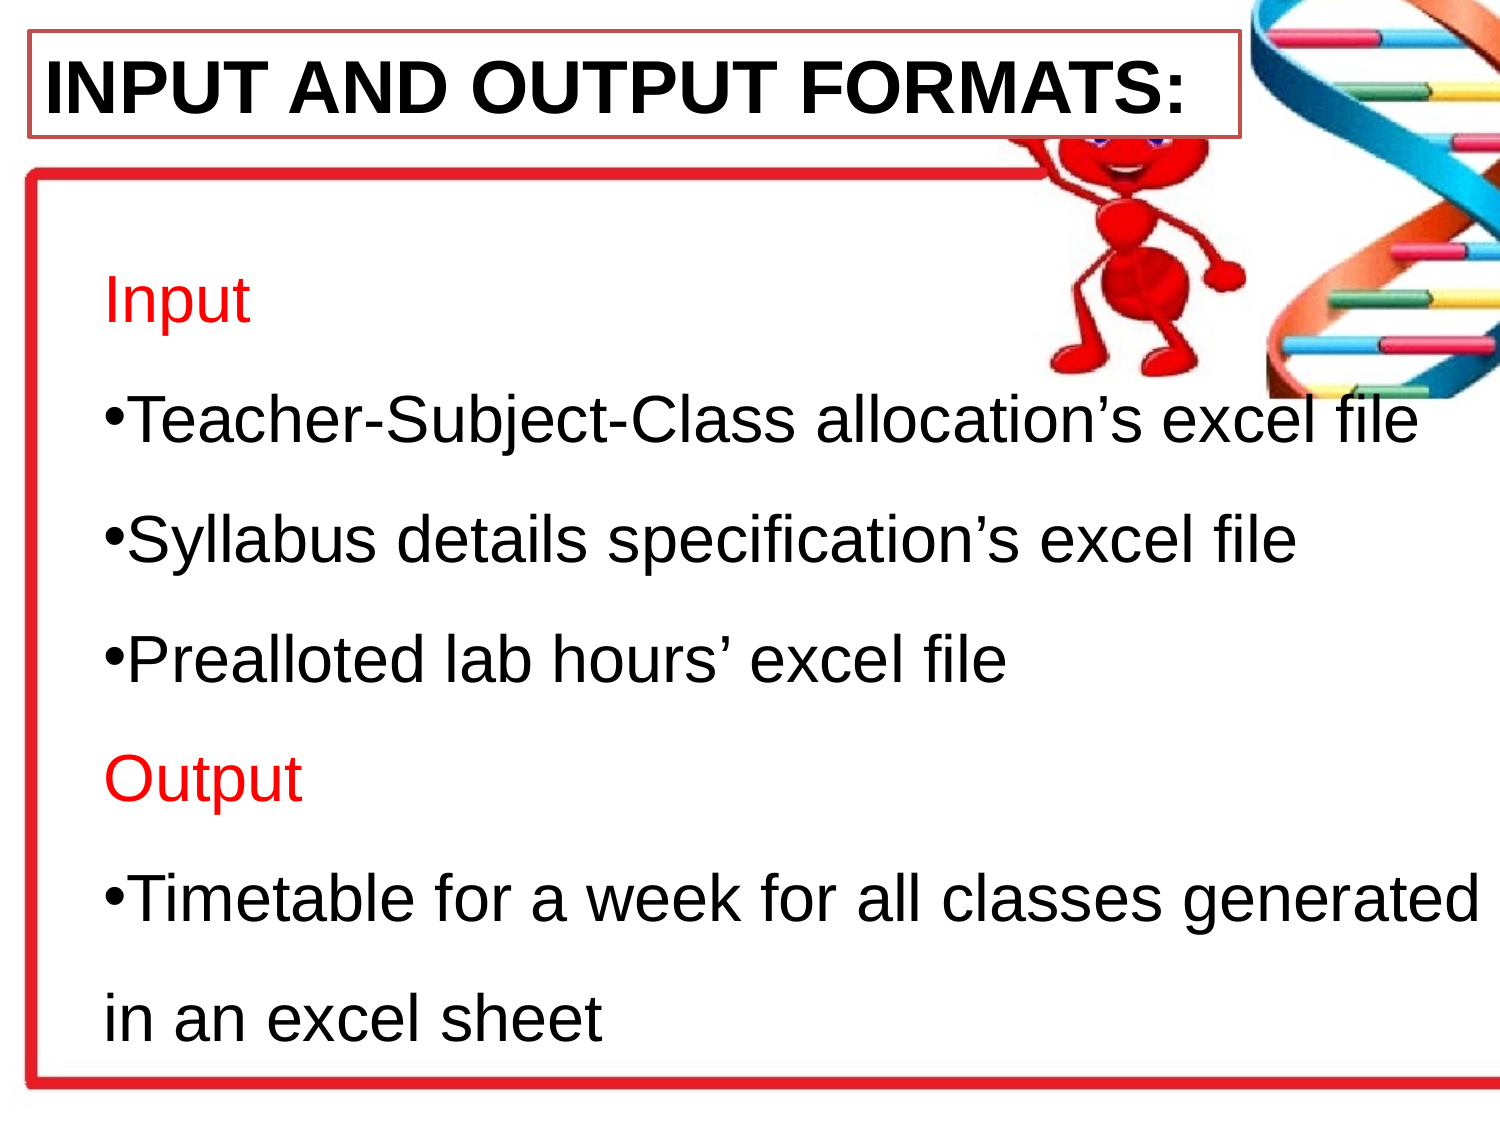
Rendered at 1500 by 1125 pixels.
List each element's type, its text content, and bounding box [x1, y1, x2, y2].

text_box INPUT AND OUTPUT FORMATS: [29, 30, 1241, 137]
picture [0, 0, 1500, 1125]
text_box Input Teacher-Subject-Class allocation’s excel file Syllabus details specification’s excel file Prealloted lab hours’ excel file Output Timetable for a week for all classes generated in an excel sheet [88, 208, 1500, 1062]
